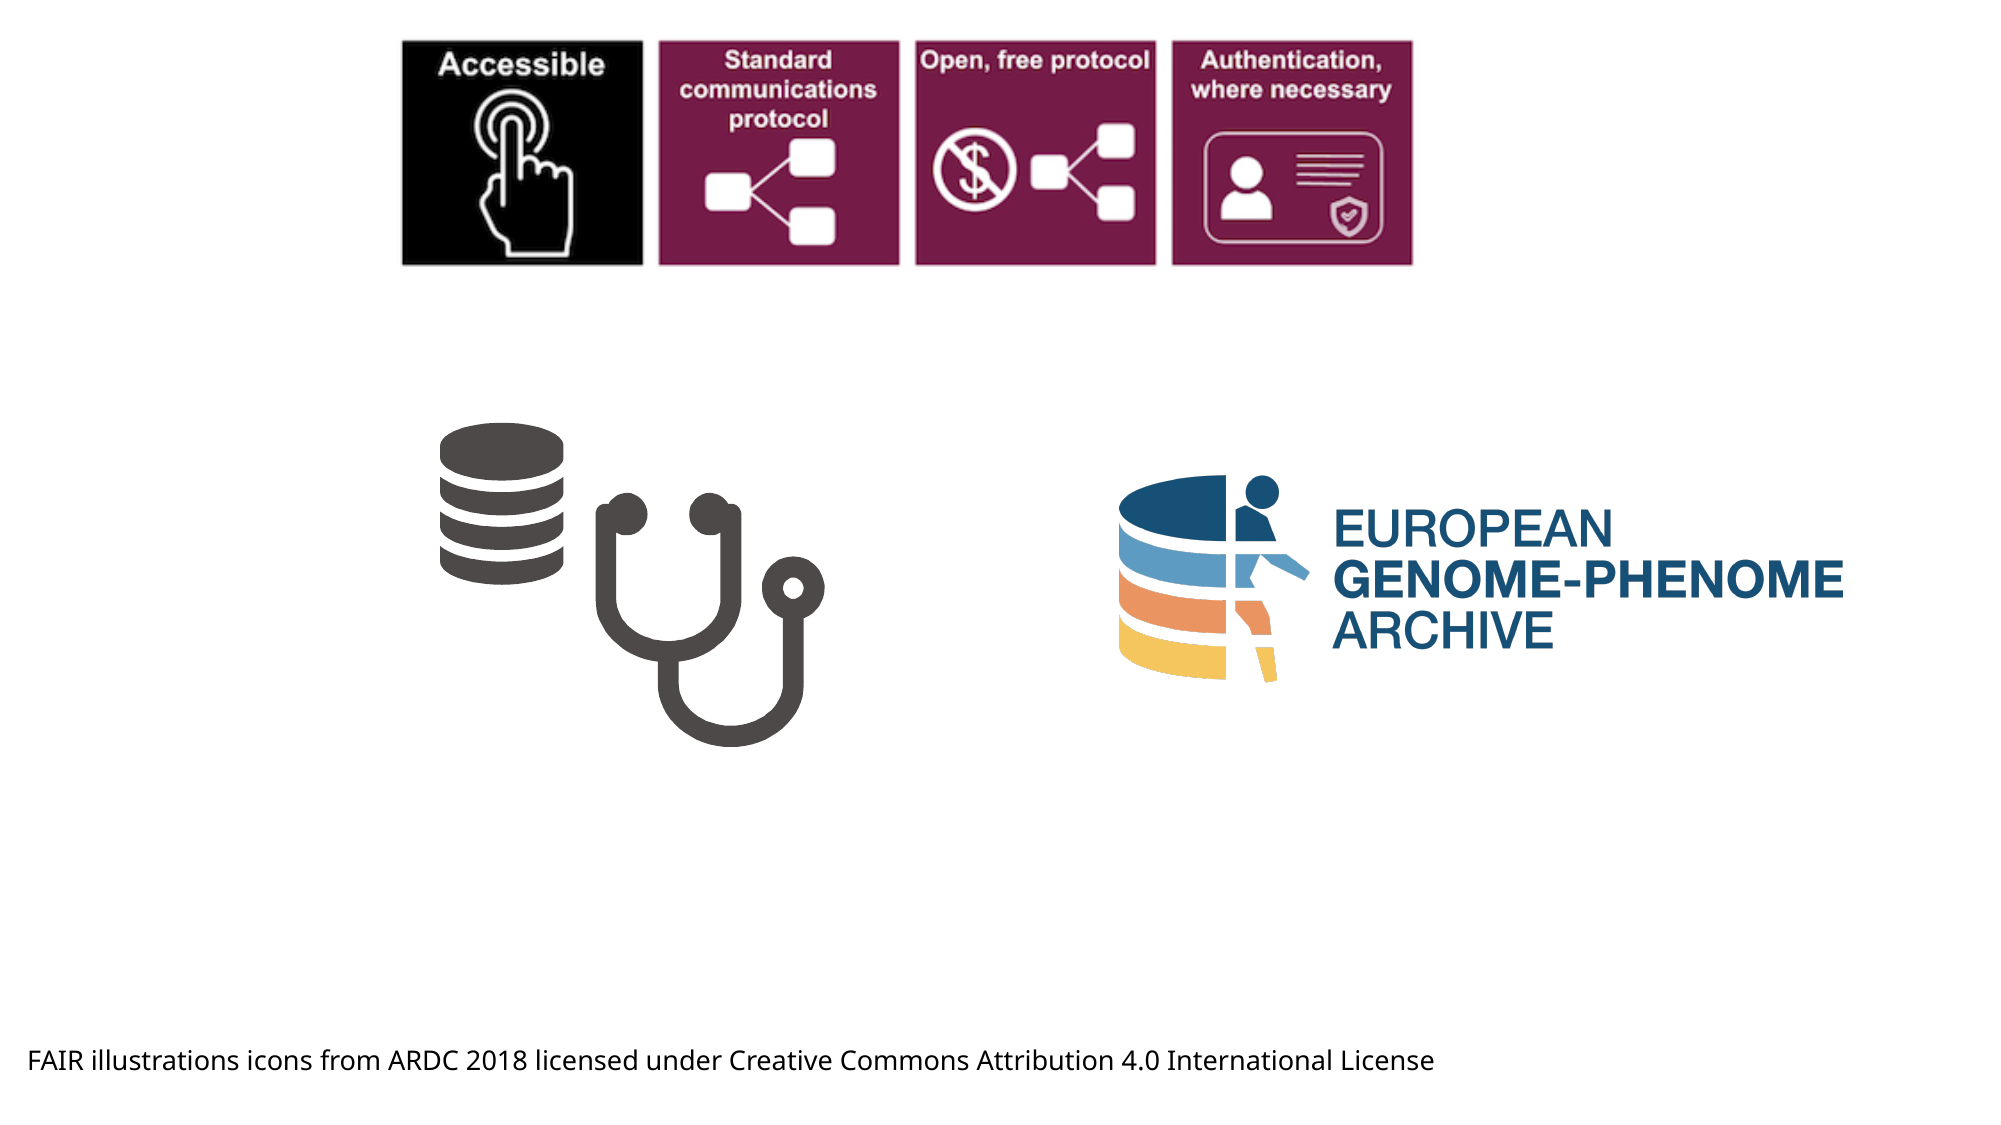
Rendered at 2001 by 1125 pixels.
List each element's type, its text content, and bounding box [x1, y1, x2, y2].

text_box [440, 476, 564, 516]
text_box [440, 511, 564, 550]
picture [1119, 463, 1843, 695]
text_box FAIR illustrations icons from ARDC 2018 licensed under Creative Commons Attribution 4.0 International License [12, 1028, 1548, 1125]
text_box [440, 546, 564, 585]
text_box [440, 422, 564, 481]
picture [394, 35, 1423, 274]
text_box [595, 492, 825, 747]
